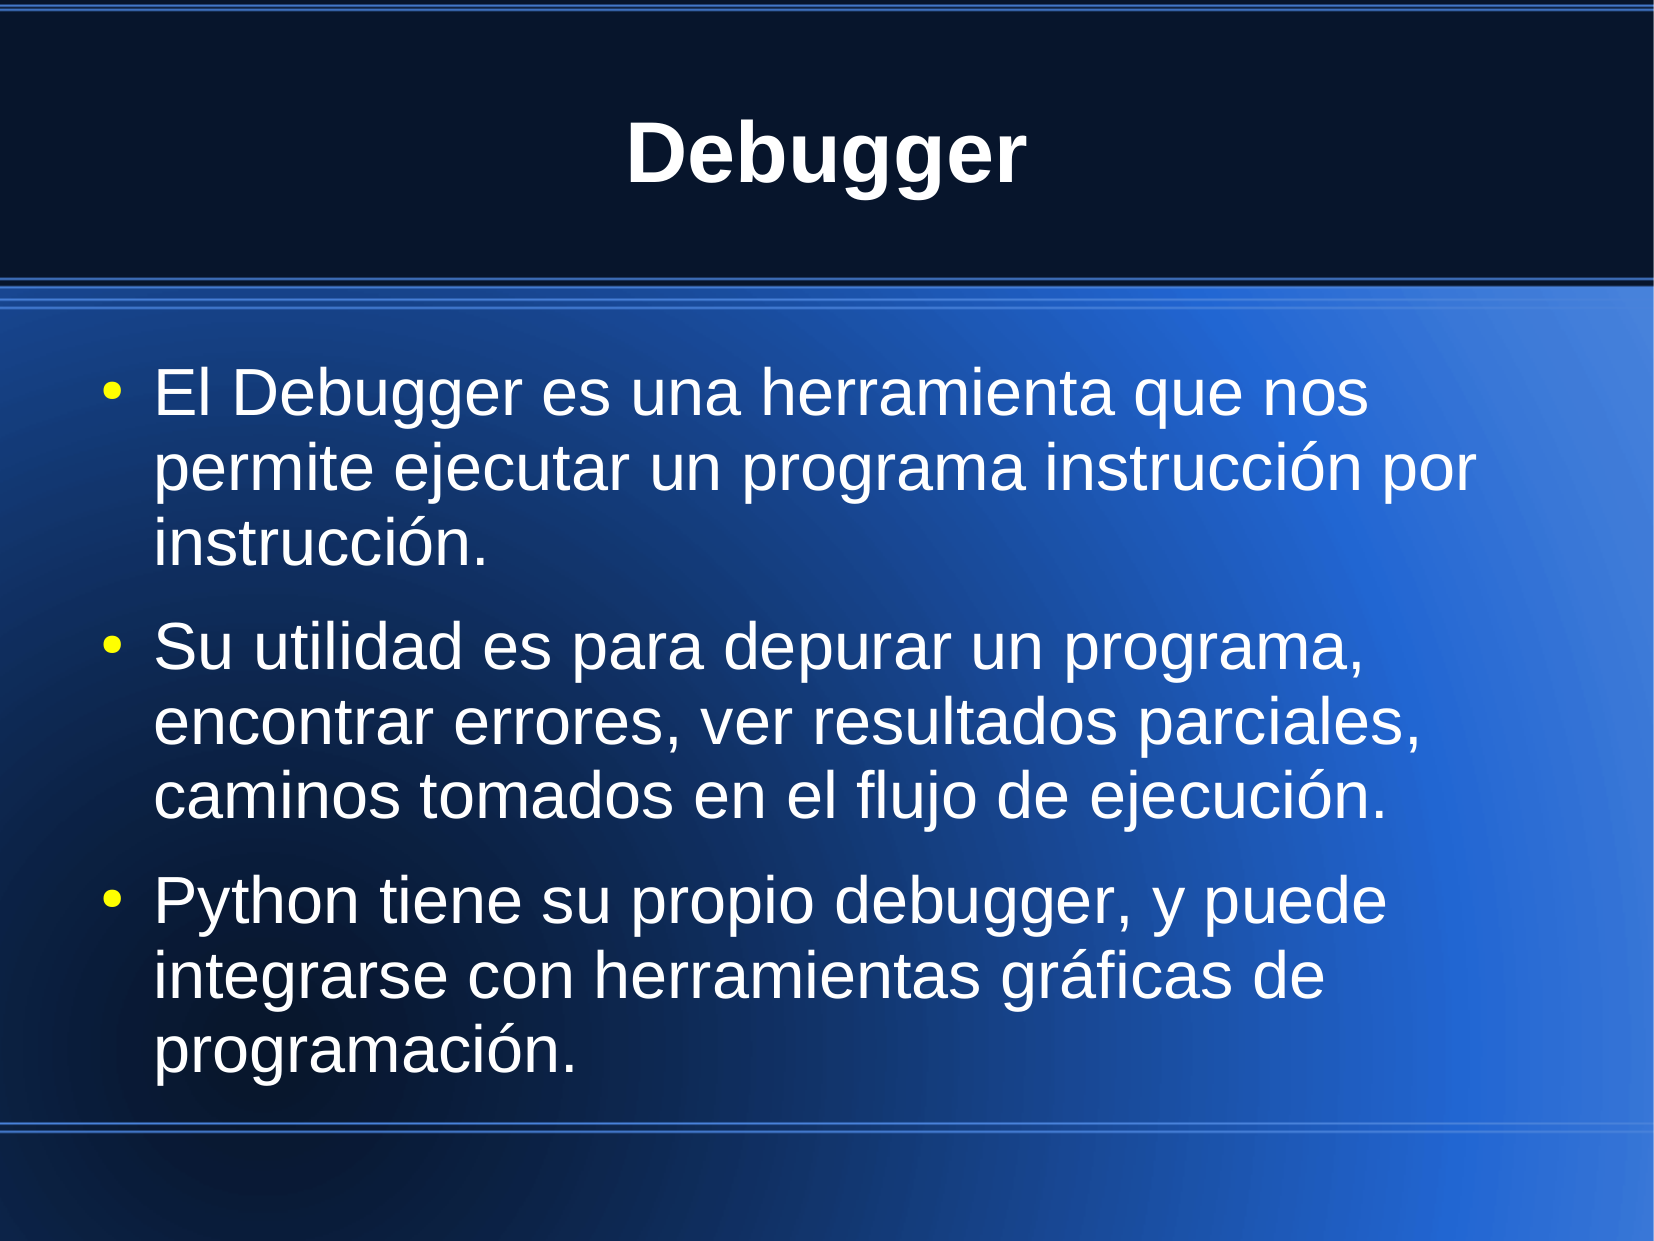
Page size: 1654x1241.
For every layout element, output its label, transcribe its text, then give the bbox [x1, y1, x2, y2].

title Debugger [82, 49, 1571, 257]
picture [0, 0, 1654, 1241]
list El Debugger es una herramienta que nos permite ejecutar un programa instrucción por instrucción. Su utilidad es para depurar un programa, encontrar errores, ver resultados parciales, caminos tomados en el flujo de ejecución. Python tiene su propio debugger, y puede integrarse con herramientas gráficas de programación. [82, 355, 1571, 1088]
